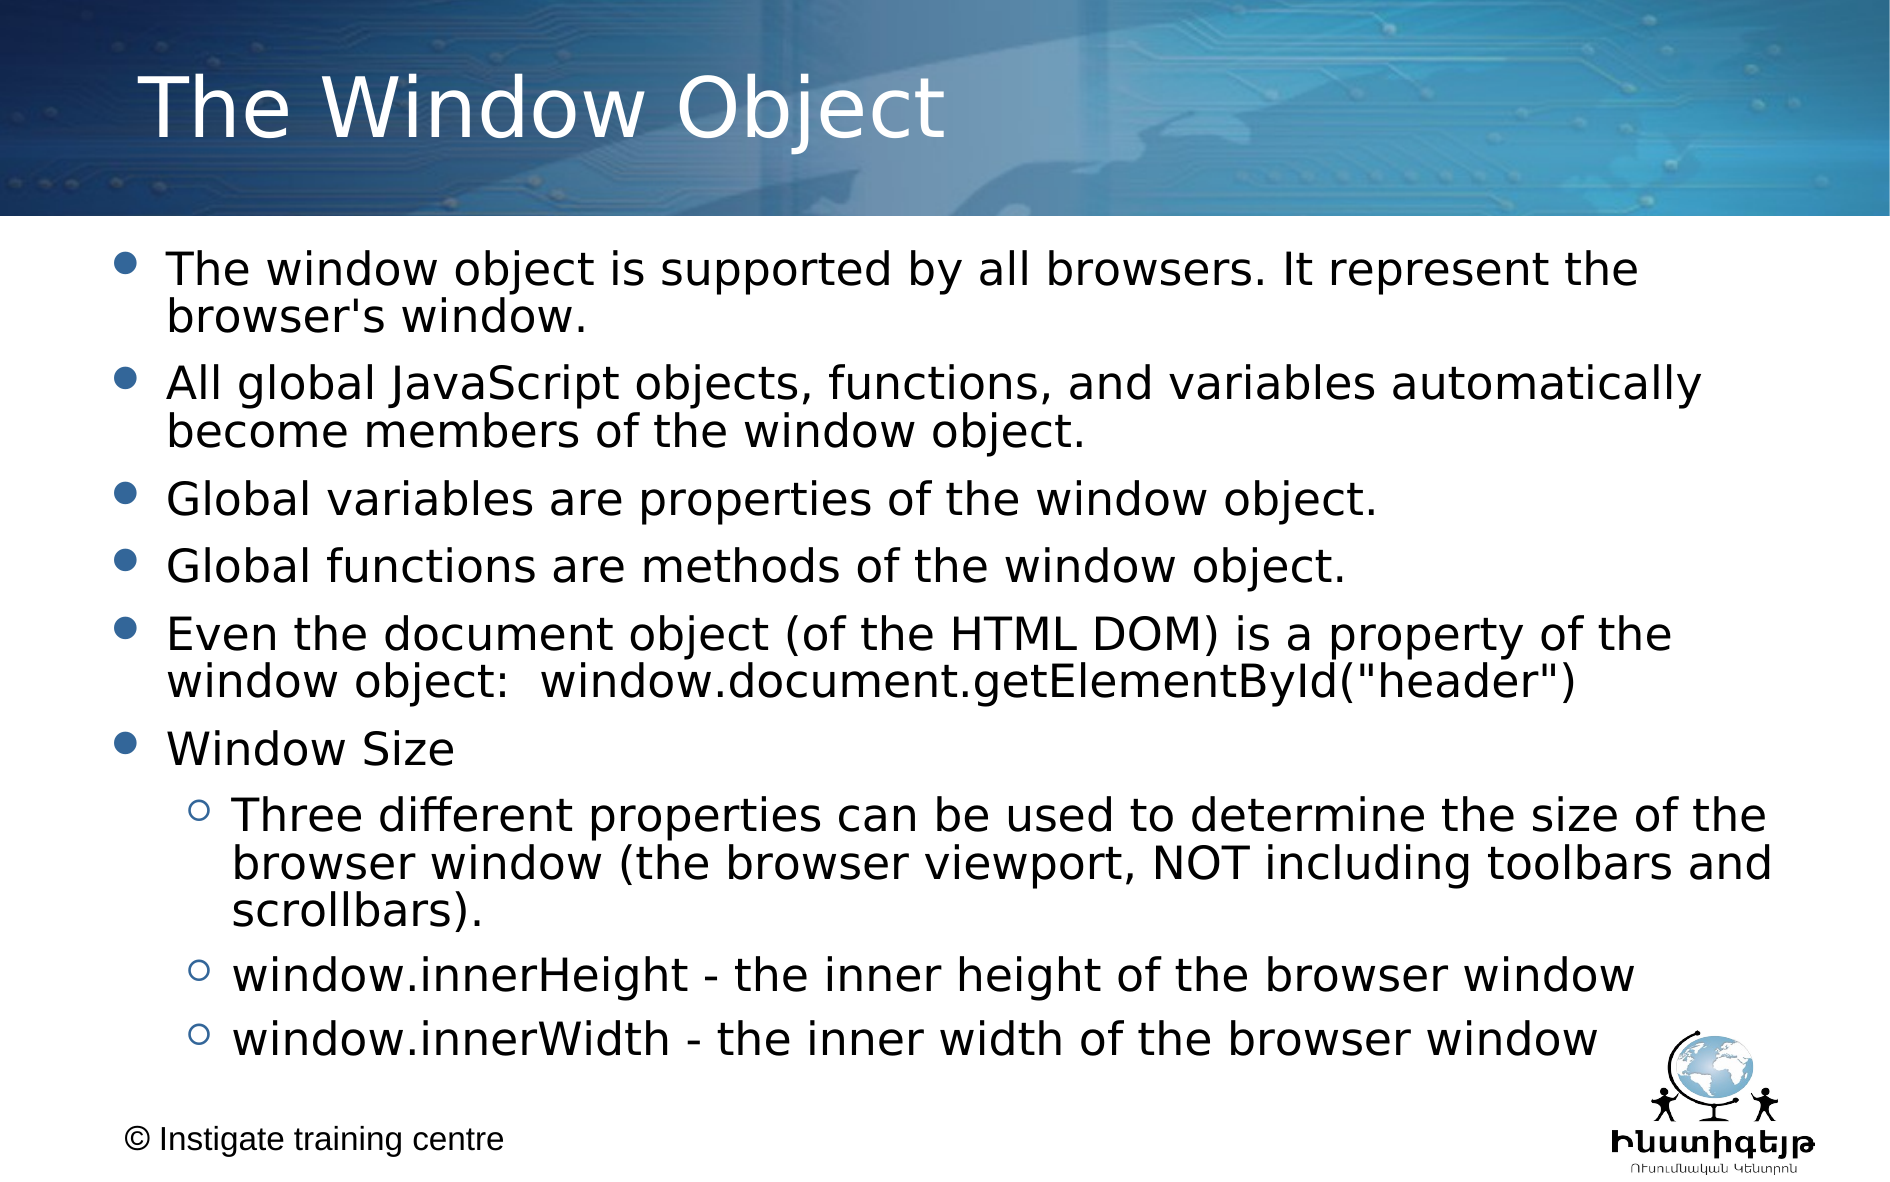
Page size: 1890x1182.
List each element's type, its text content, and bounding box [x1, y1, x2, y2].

text_box The Window Object [138, 82, 1801, 86]
picture [1612, 1030, 1815, 1175]
list The window object is supported by all browsers. It represent the browser's window. All global JavaScript objects, functions, and variables automatically become members of the window object. Global variables are properties of the window object. Global functions are methods of the window object. Even the document object (of the HTML DOM) is a property of the window object: window.document.getElementById("header") Window Size Three different properties can be used to determine the size of the browser window (the browser viewport, NOT including toolbars and scrollbars). window.innerHeight - the inner height of the browser window window.innerWidth - the inner width of the browser window [110, 247, 1801, 274]
picture [0, 0, 1890, 216]
